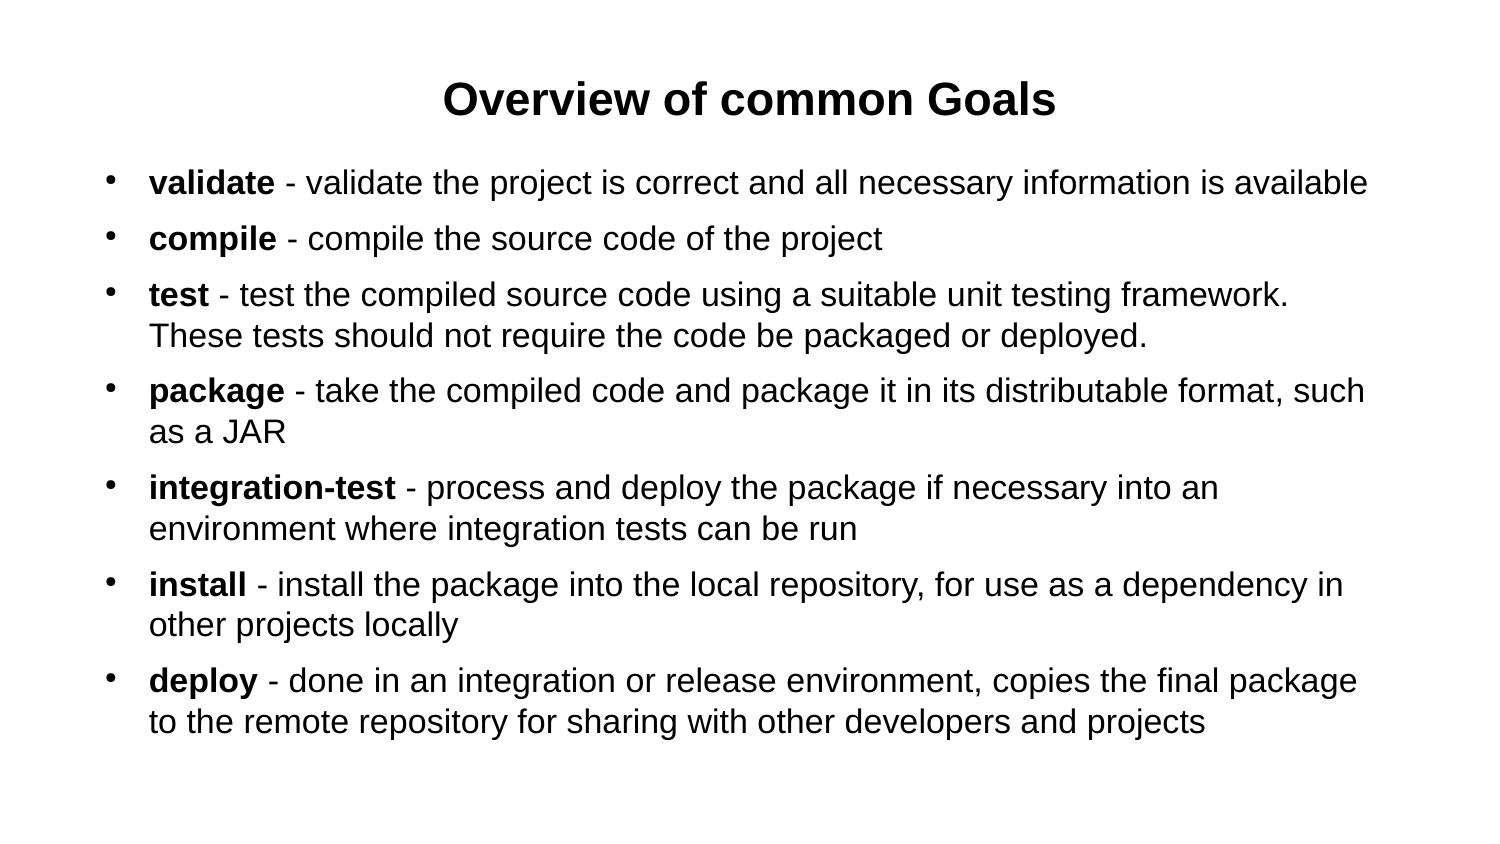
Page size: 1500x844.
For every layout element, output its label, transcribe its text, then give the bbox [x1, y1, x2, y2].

list validate - validate the project is correct and all necessary information is available compile - compile the source code of the project test - test the compiled source code using a suitable unit testing framework. These tests should not require the code be packaged or deployed. package - take the compiled code and package it in its distributable format, such as a JAR integration-test - process and deploy the package if necessary into an environment where integration tests can be run install - install the package into the local repository, for use as a dependency in other projects locally deploy - done in an integration or release environment, copies the final package to the remote repository for sharing with other developers and projects [75, 153, 1395, 807]
title Overview of common Goals [75, 33, 1425, 133]
